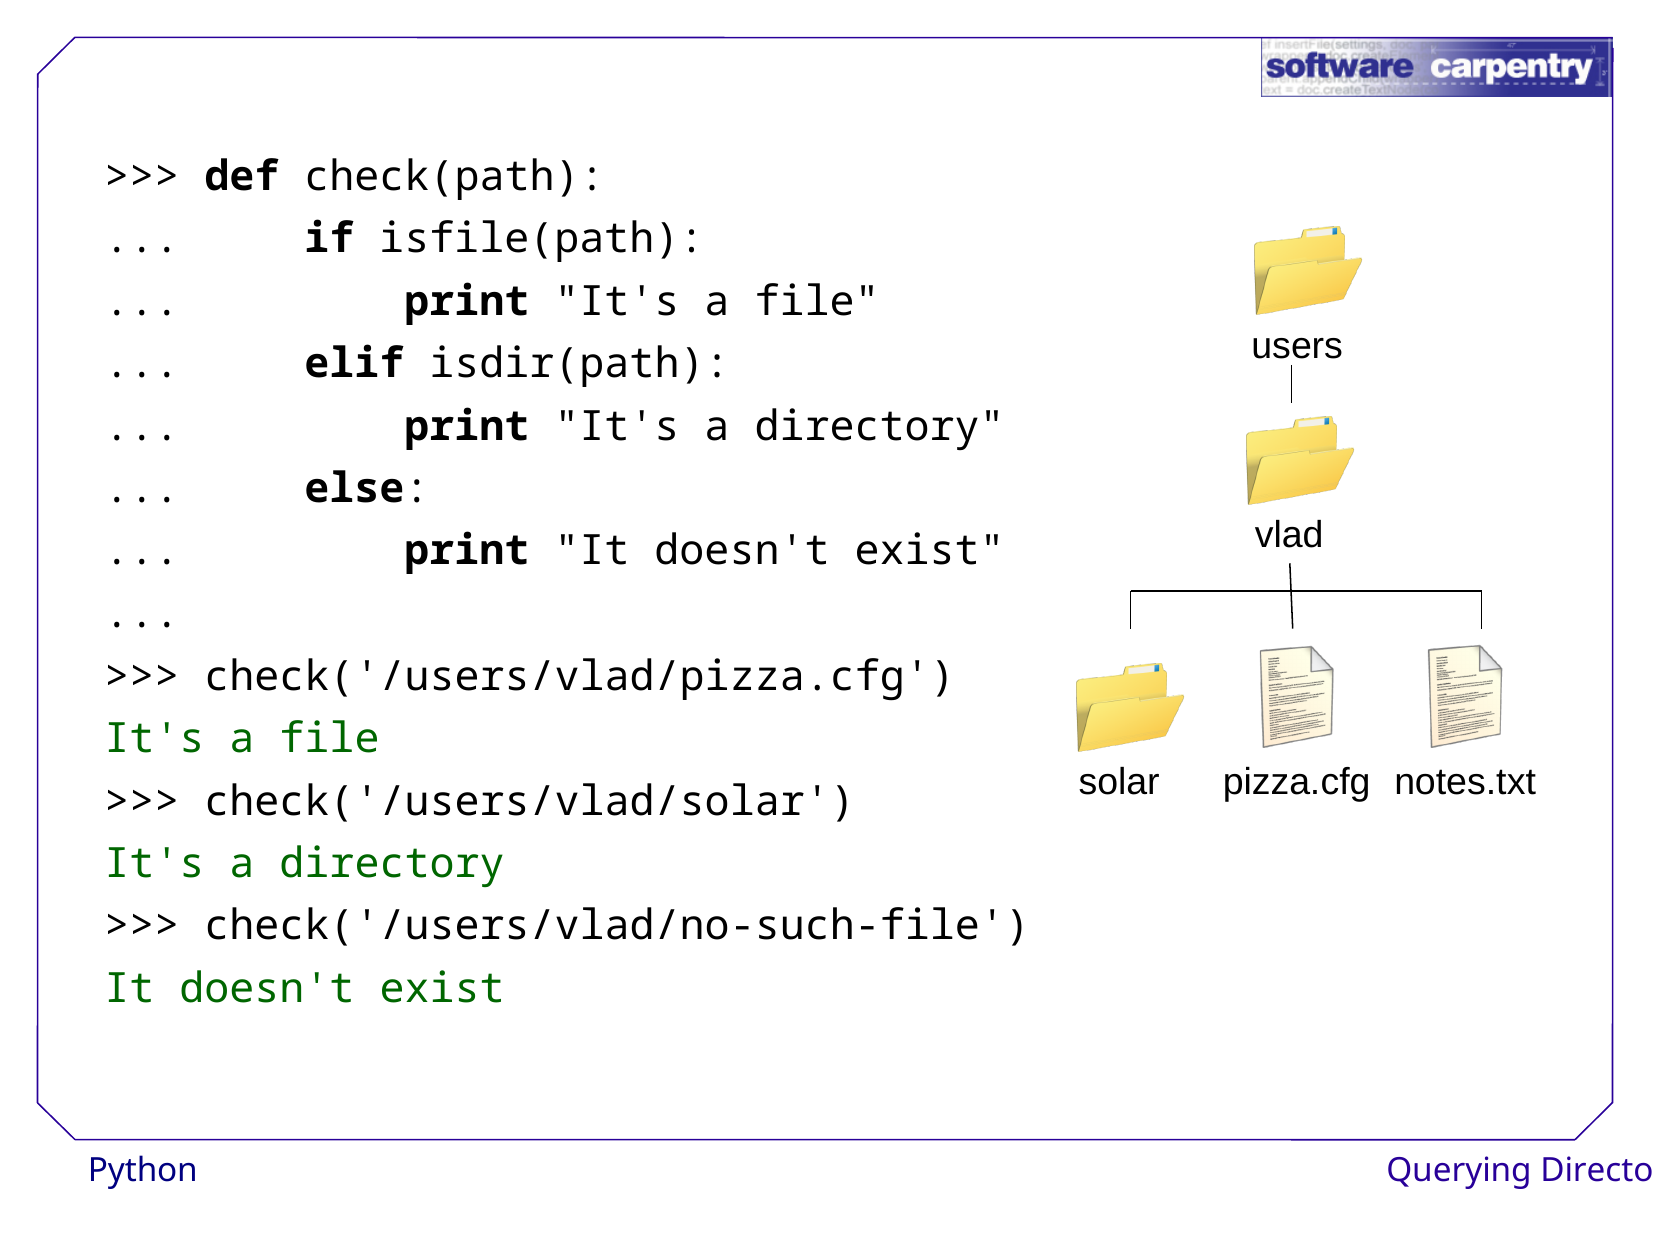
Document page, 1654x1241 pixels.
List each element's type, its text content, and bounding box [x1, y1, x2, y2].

picture [1240, 639, 1354, 753]
text_box vlad [1240, 506, 1339, 564]
text_box >>> def check(path): ... if isfile(path): ... print "It's a file" ... elif isdir(path): ... print "It's a directory" ... else: ... print "It doesn't exist" ... >>> check('/users/vlad/pizza.cfg') It's a file >>> check('/users/vlad/solar') It's a directory >>> check('/users/vlad/no-such-file') It doesn't exist [89, 128, 1512, 1037]
text_box users [1236, 316, 1358, 375]
text_box pizza.cfg [1208, 753, 1379, 811]
picture [1261, 39, 1613, 97]
picture [1072, 649, 1188, 765]
picture [1408, 638, 1523, 753]
picture [1250, 212, 1366, 328]
picture [1242, 402, 1358, 518]
text_box notes.txt [1379, 753, 1552, 811]
text_box solar [1063, 753, 1175, 811]
